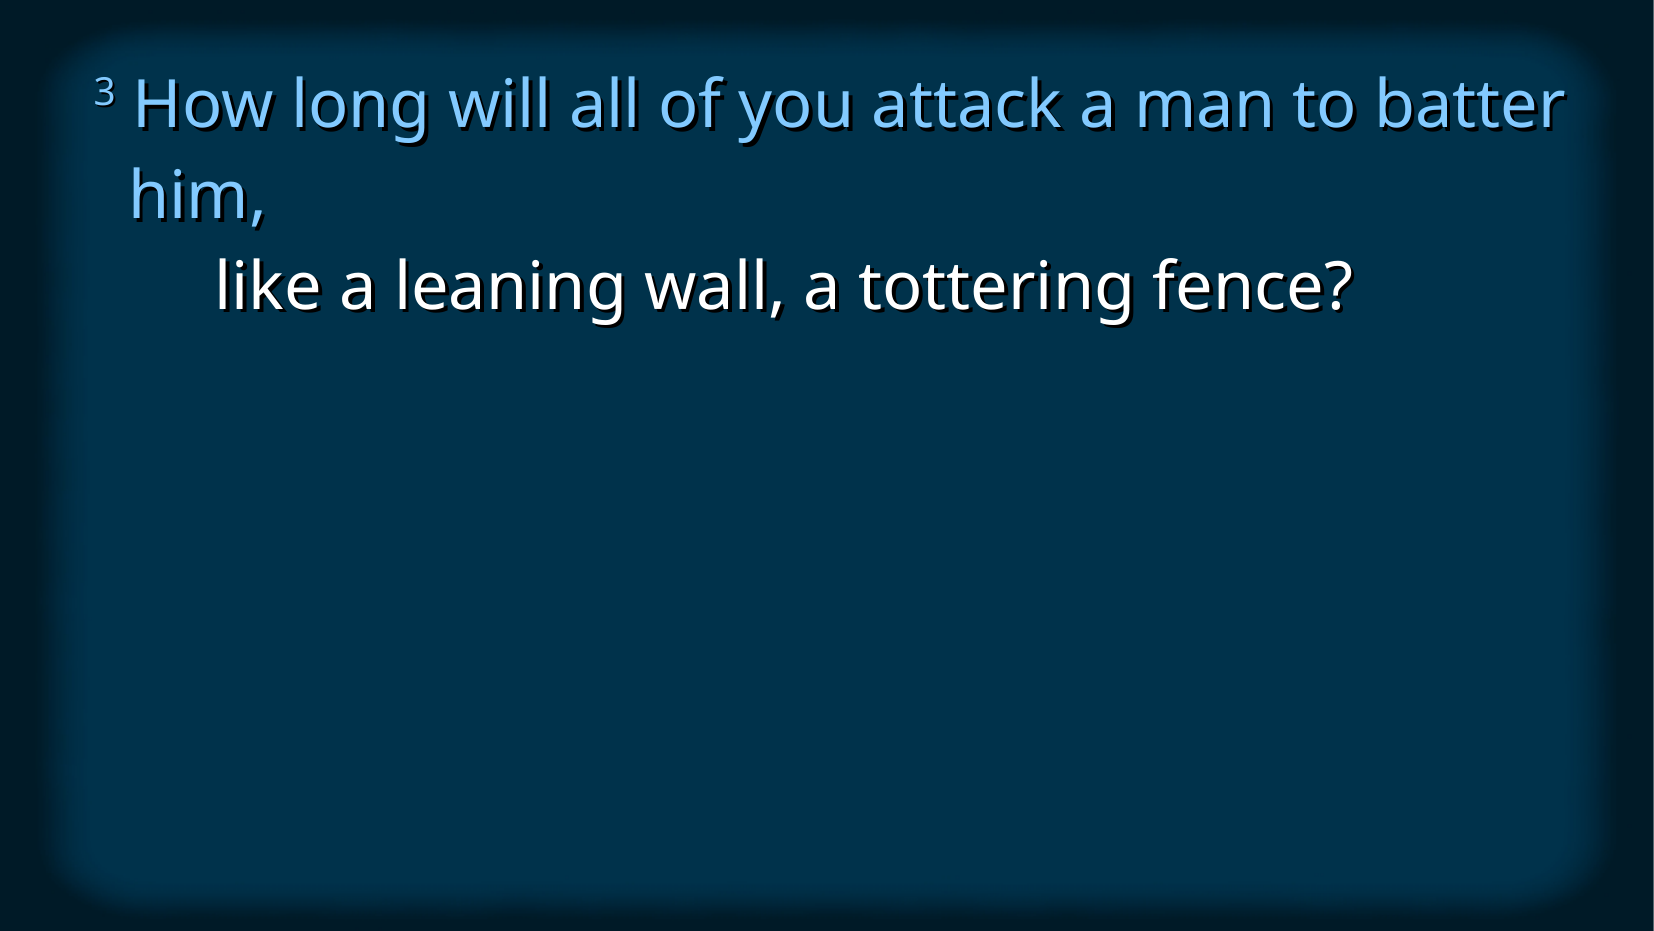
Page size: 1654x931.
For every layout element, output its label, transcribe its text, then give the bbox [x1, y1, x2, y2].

picture [0, 0, 1654, 931]
text_box 3 How long will all of you attack a man to batter him, like a leaning wall, a tottering fence? [60, 48, 1591, 331]
